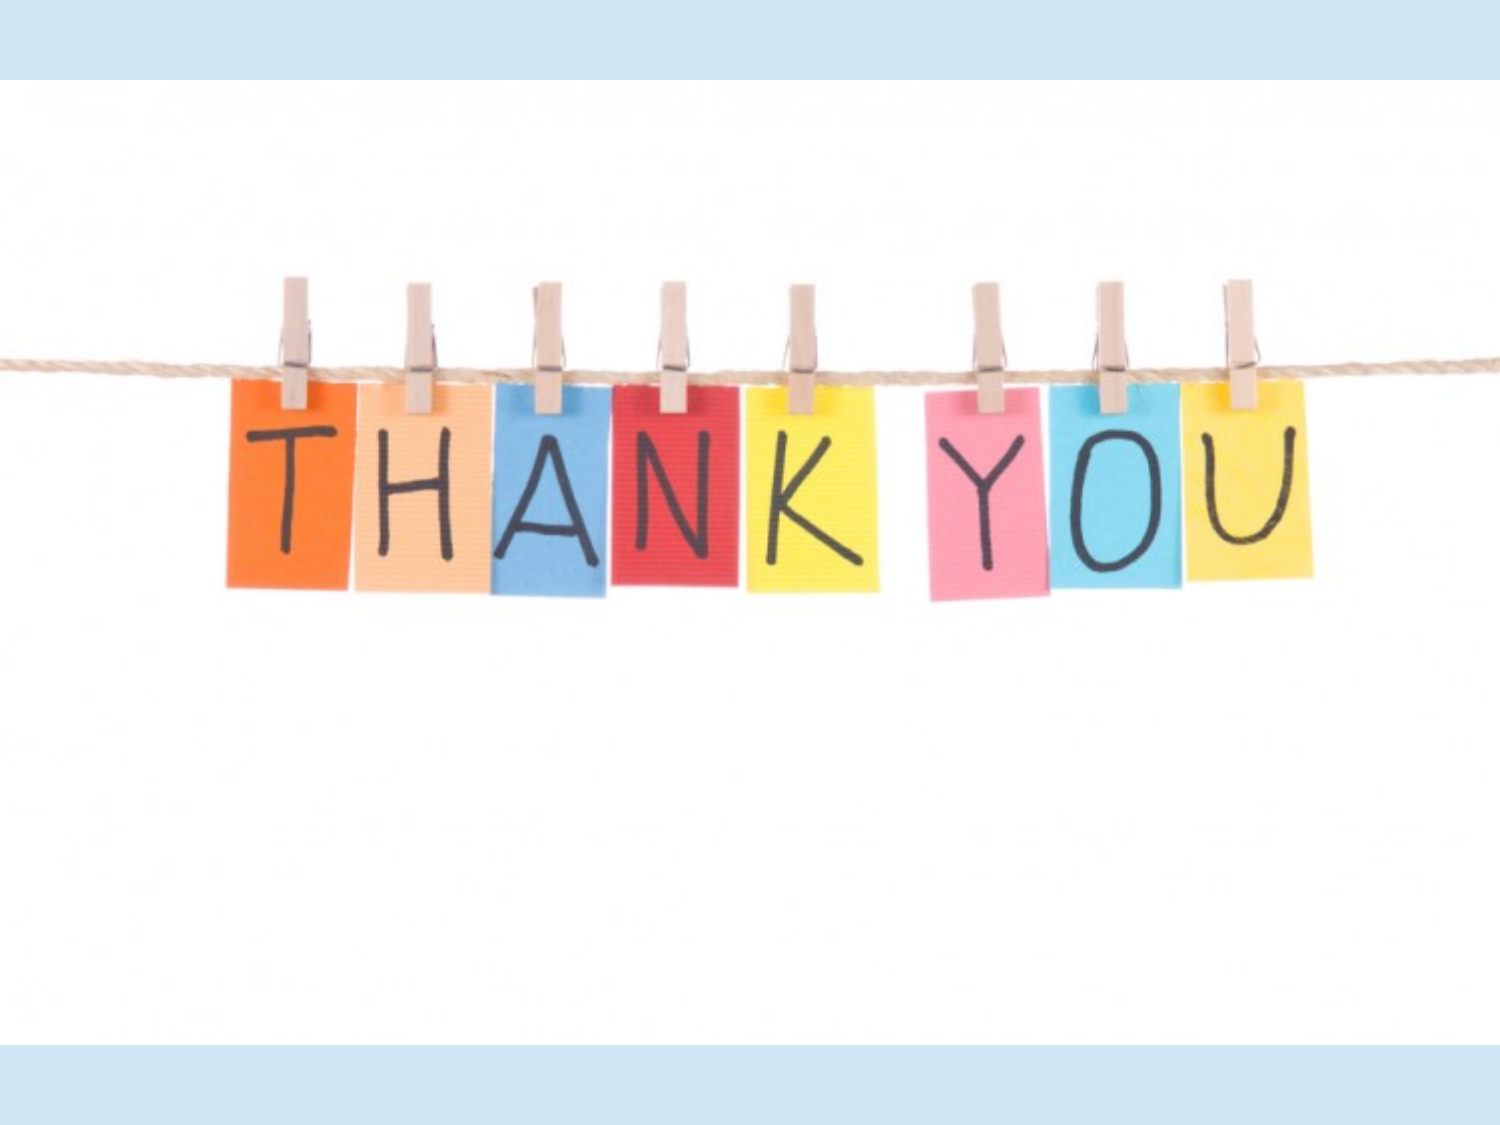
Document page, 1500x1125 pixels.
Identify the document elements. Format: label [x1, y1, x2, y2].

picture [0, 80, 1500, 1045]
